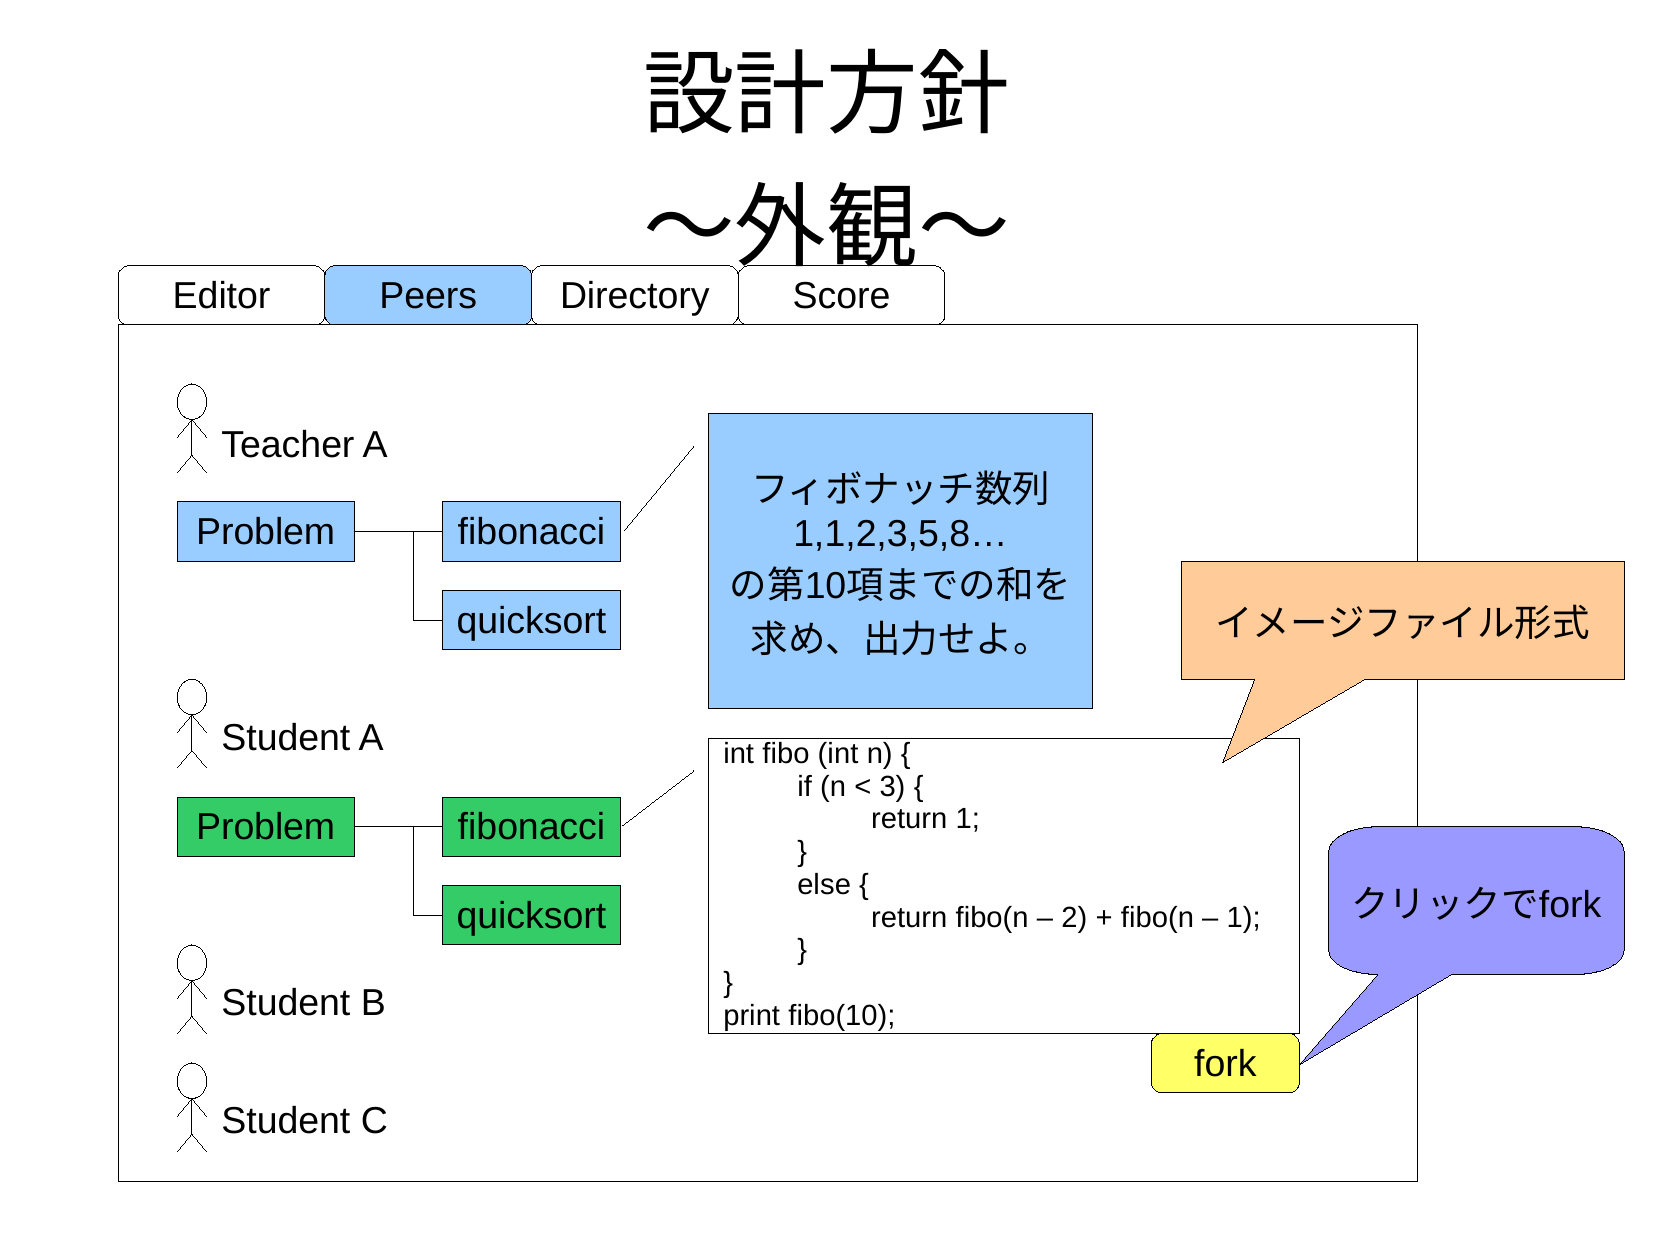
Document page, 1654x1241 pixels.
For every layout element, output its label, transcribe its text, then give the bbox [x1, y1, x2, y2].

text_box quicksort [442, 885, 621, 945]
text_box Student B [206, 974, 414, 1032]
text_box fork [1151, 1033, 1300, 1093]
text_box Peers [325, 265, 532, 324]
text_box Teacher A [206, 415, 443, 473]
text_box Student A [206, 708, 414, 766]
text_box fibonacci [442, 501, 621, 562]
text_box Problem [177, 797, 355, 857]
text_box クリックでfork [1299, 826, 1625, 1065]
text_box int fibo (int n) { if (n < 3) { return 1; } else { return fibo(n – 2) + fibo(n – 1); } } print fibo(10); [708, 729, 1400, 1123]
text_box Score [738, 265, 945, 325]
text_box Problem [177, 501, 355, 562]
title 設計方針 ～外観～ [82, 36, 1571, 270]
text_box Directory [531, 265, 738, 324]
text_box quicksort [442, 590, 621, 650]
text_box イメージファイル形式 [1181, 561, 1625, 763]
text_box fibonacci [442, 797, 621, 857]
text_box Student C [206, 1092, 414, 1150]
text_box フィボナッチ数列 1,1,2,3,5,8… の第10項までの和を 求め、出力せよ。 [709, 413, 1093, 709]
text_box Editor [118, 265, 325, 324]
